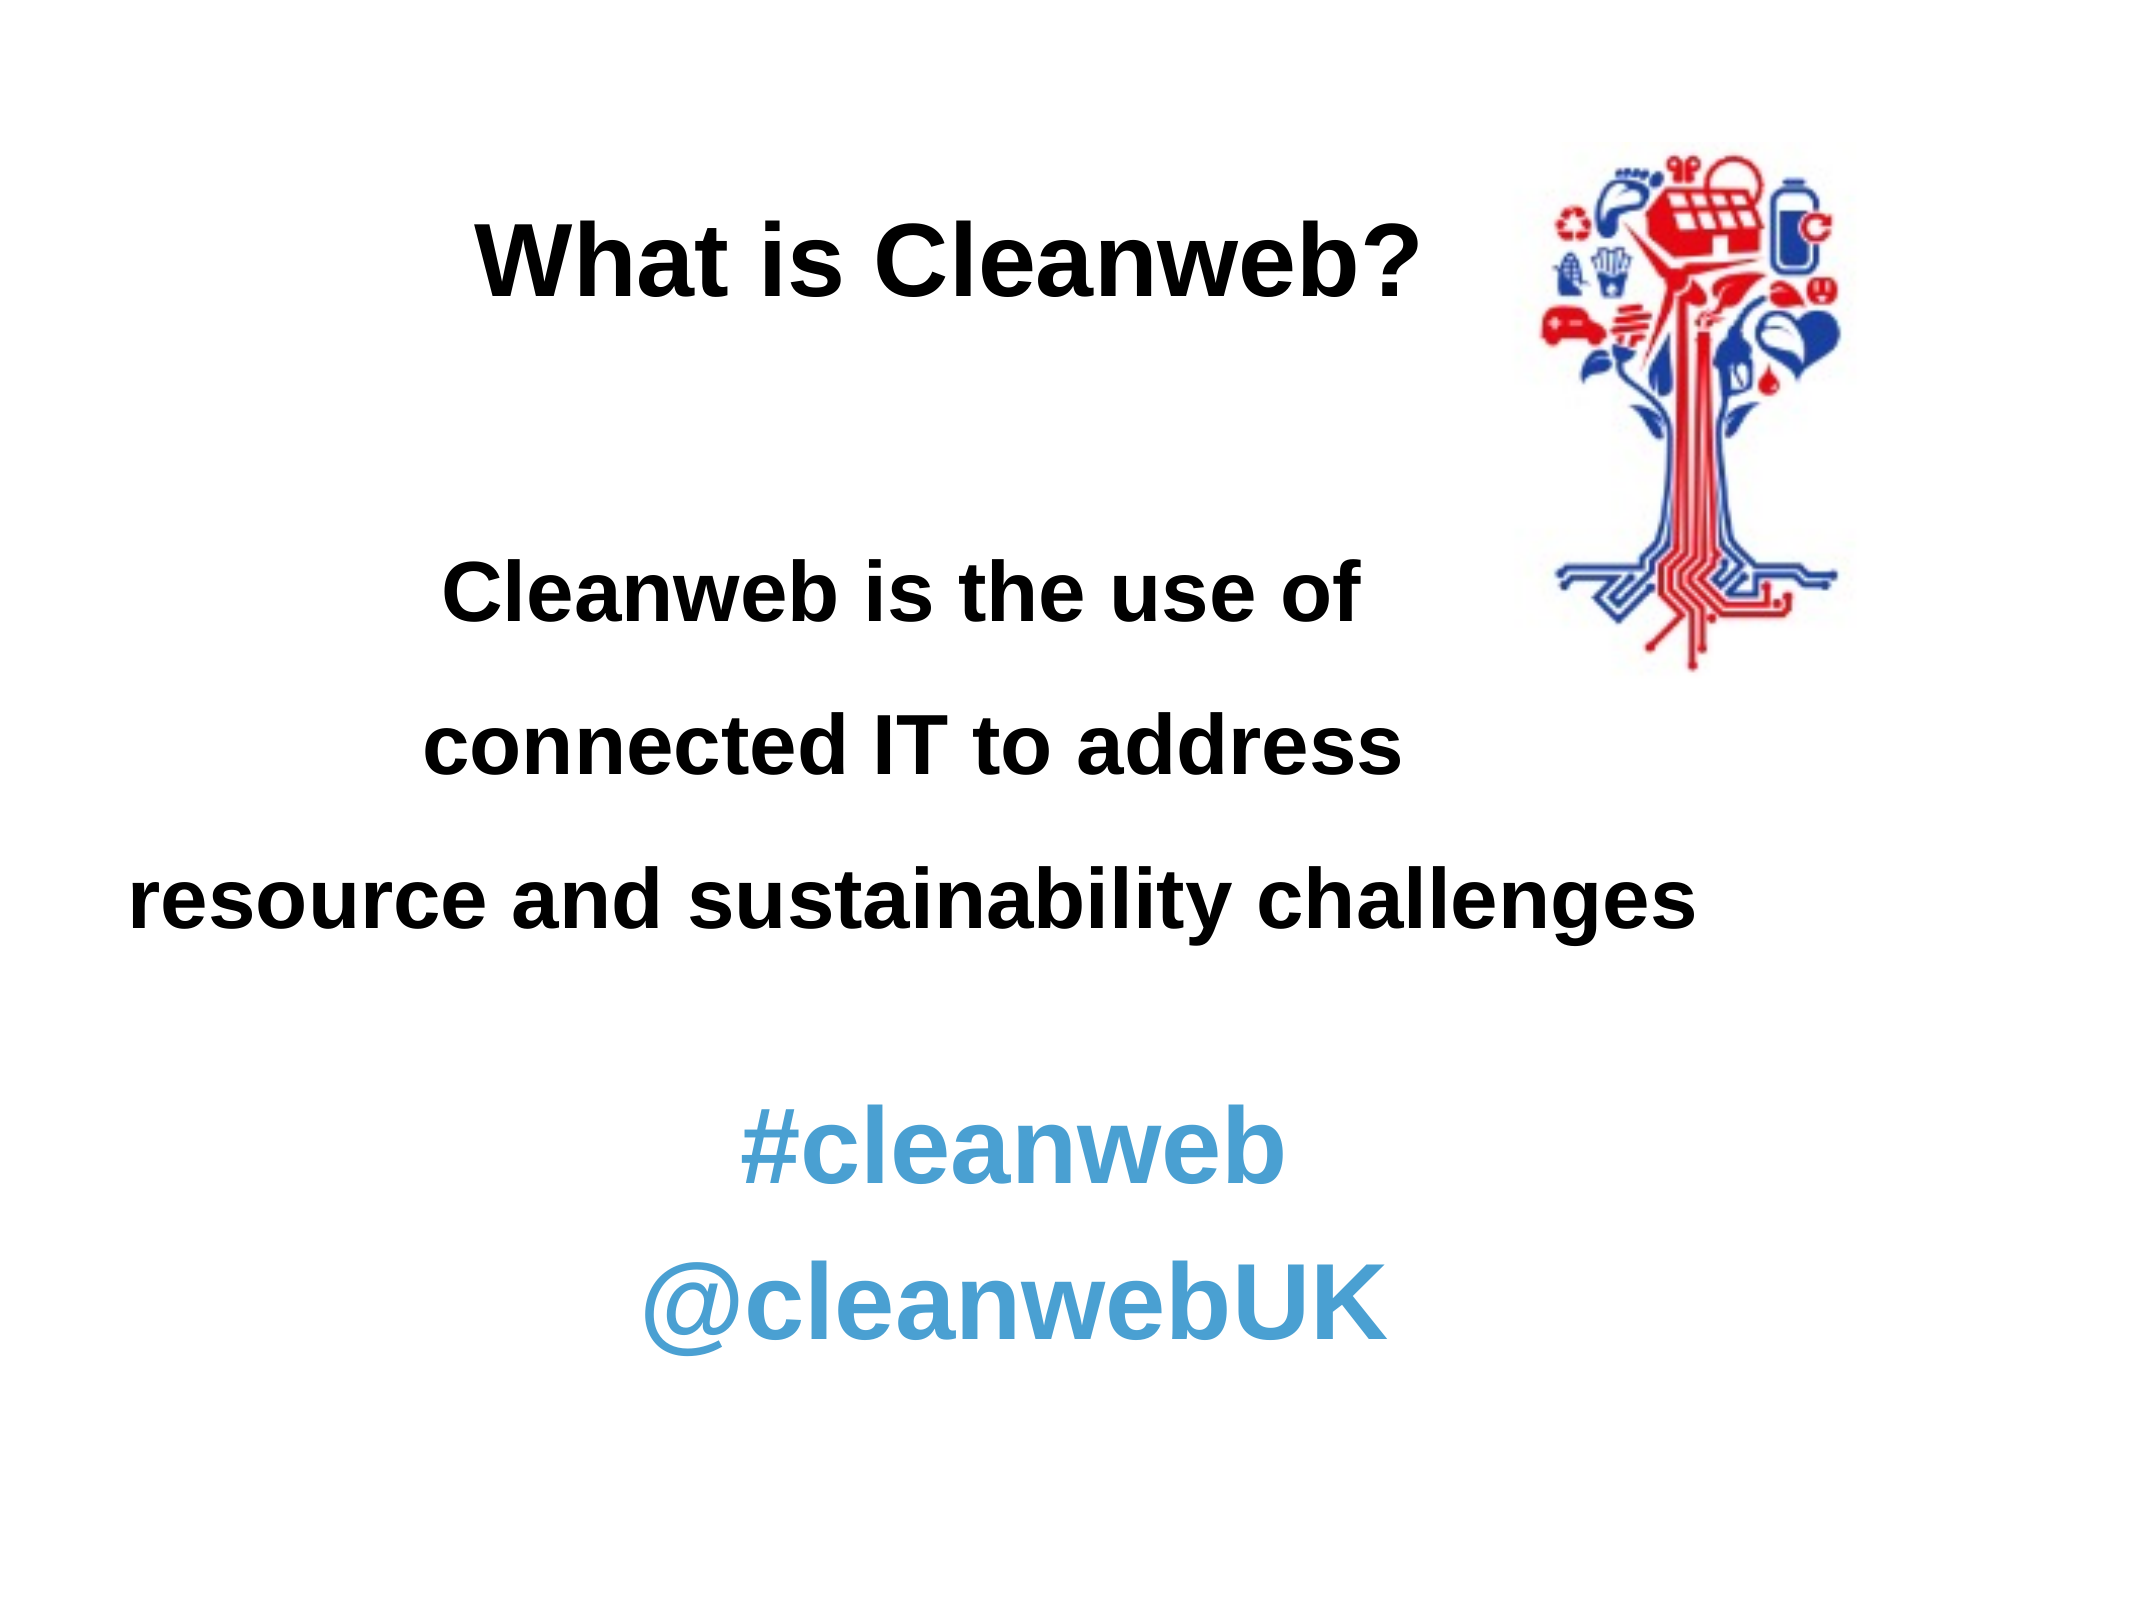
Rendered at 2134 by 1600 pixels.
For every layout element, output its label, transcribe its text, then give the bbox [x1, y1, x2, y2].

text_box #cleanweb @cleanwebUK [155, 1048, 1873, 1362]
picture [1419, 142, 1966, 688]
text_box What is Cleanweb? [466, 183, 1434, 326]
text_box Cleanweb is the use of connected IT to address resource and sustainability challenges [119, 475, 1709, 954]
